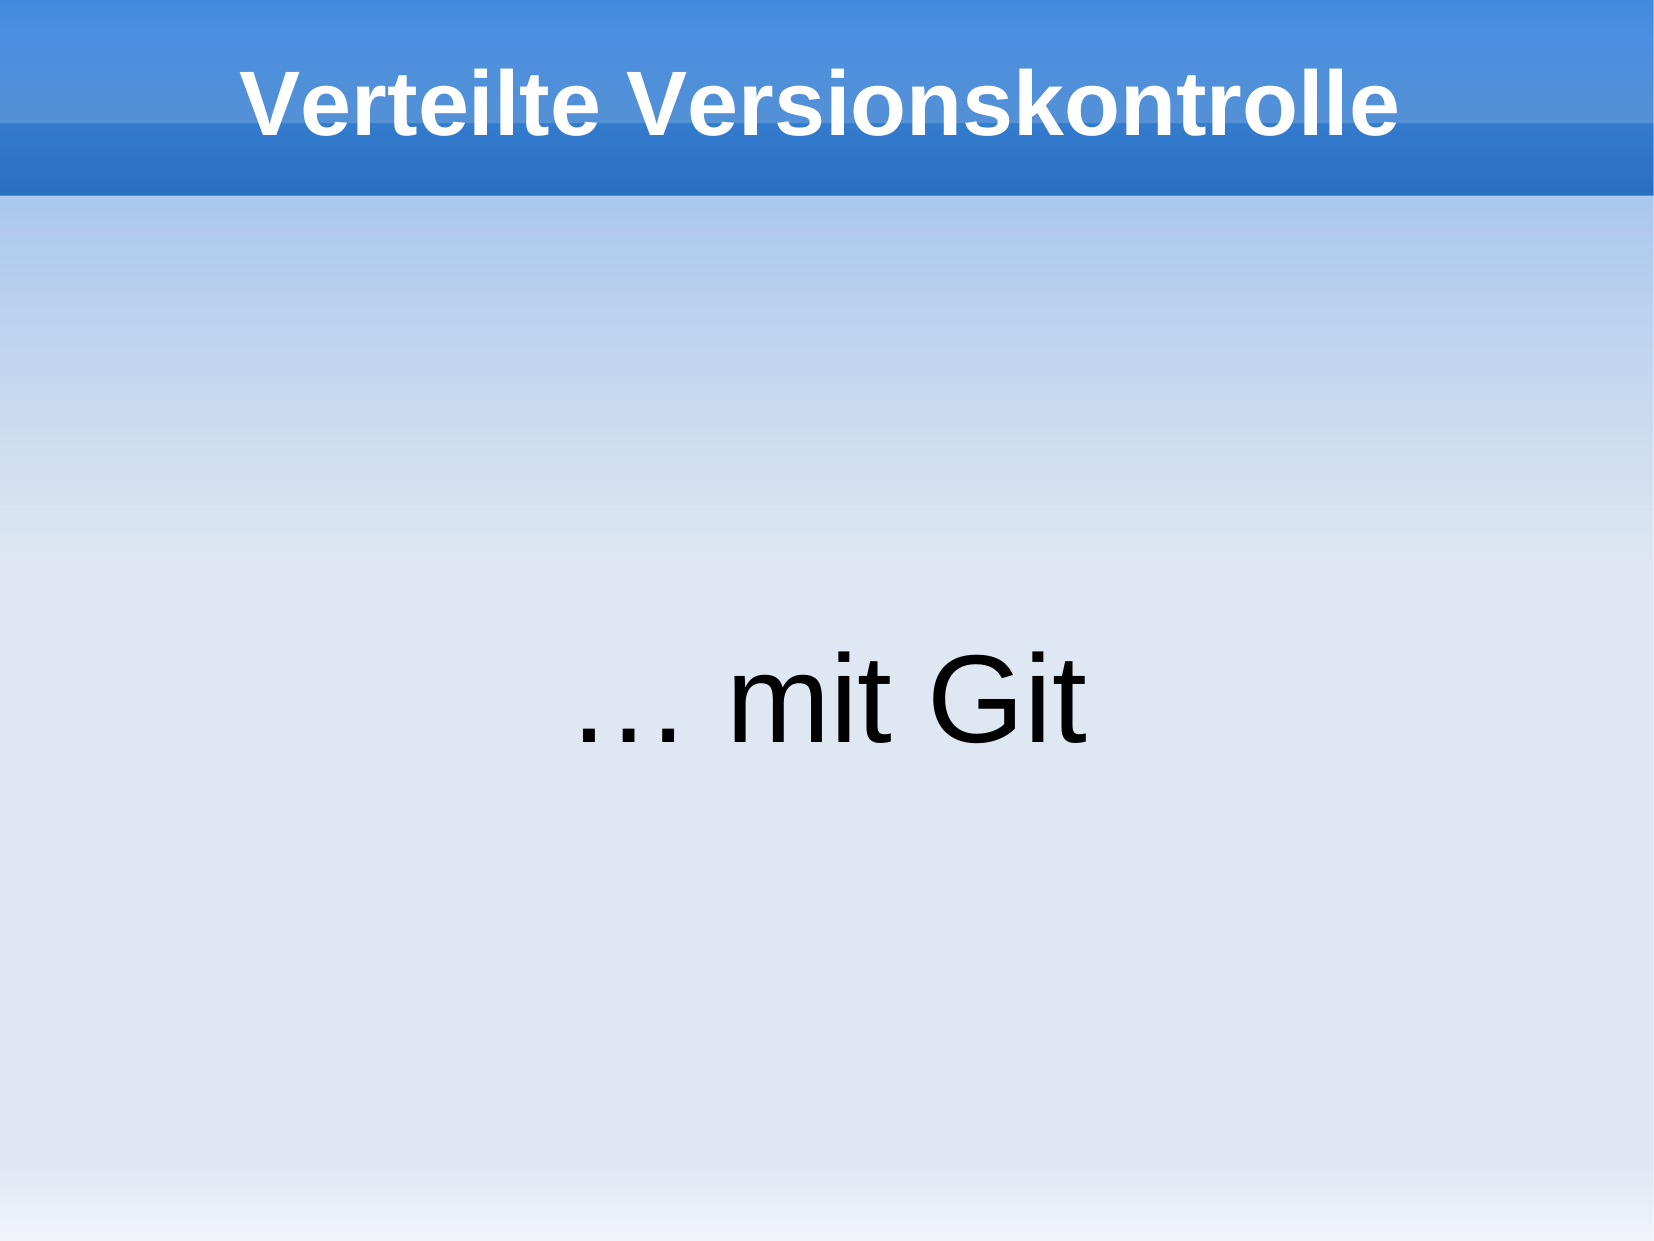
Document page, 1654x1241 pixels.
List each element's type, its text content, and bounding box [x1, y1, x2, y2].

picture [0, 0, 1654, 1241]
title Verteilte Versionskontrolle [76, 0, 1565, 208]
subtitle … mit Git [82, 297, 1571, 1102]
